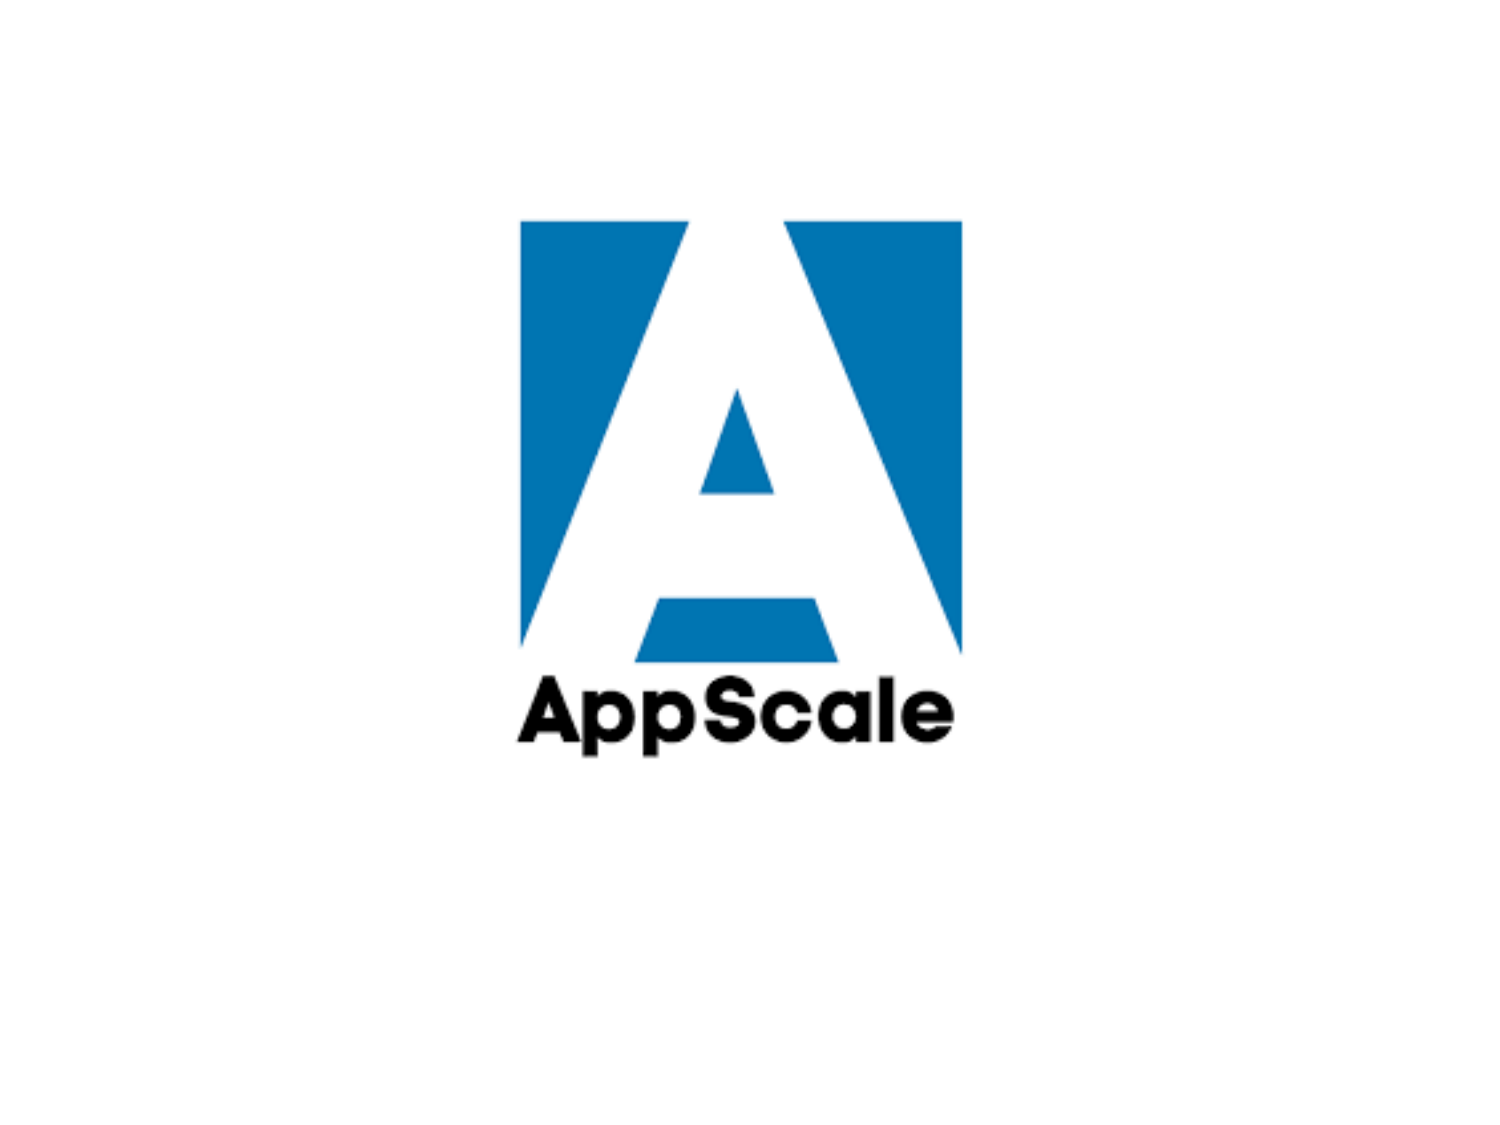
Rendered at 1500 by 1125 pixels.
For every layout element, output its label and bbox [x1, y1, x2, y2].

picture [503, 111, 1000, 825]
